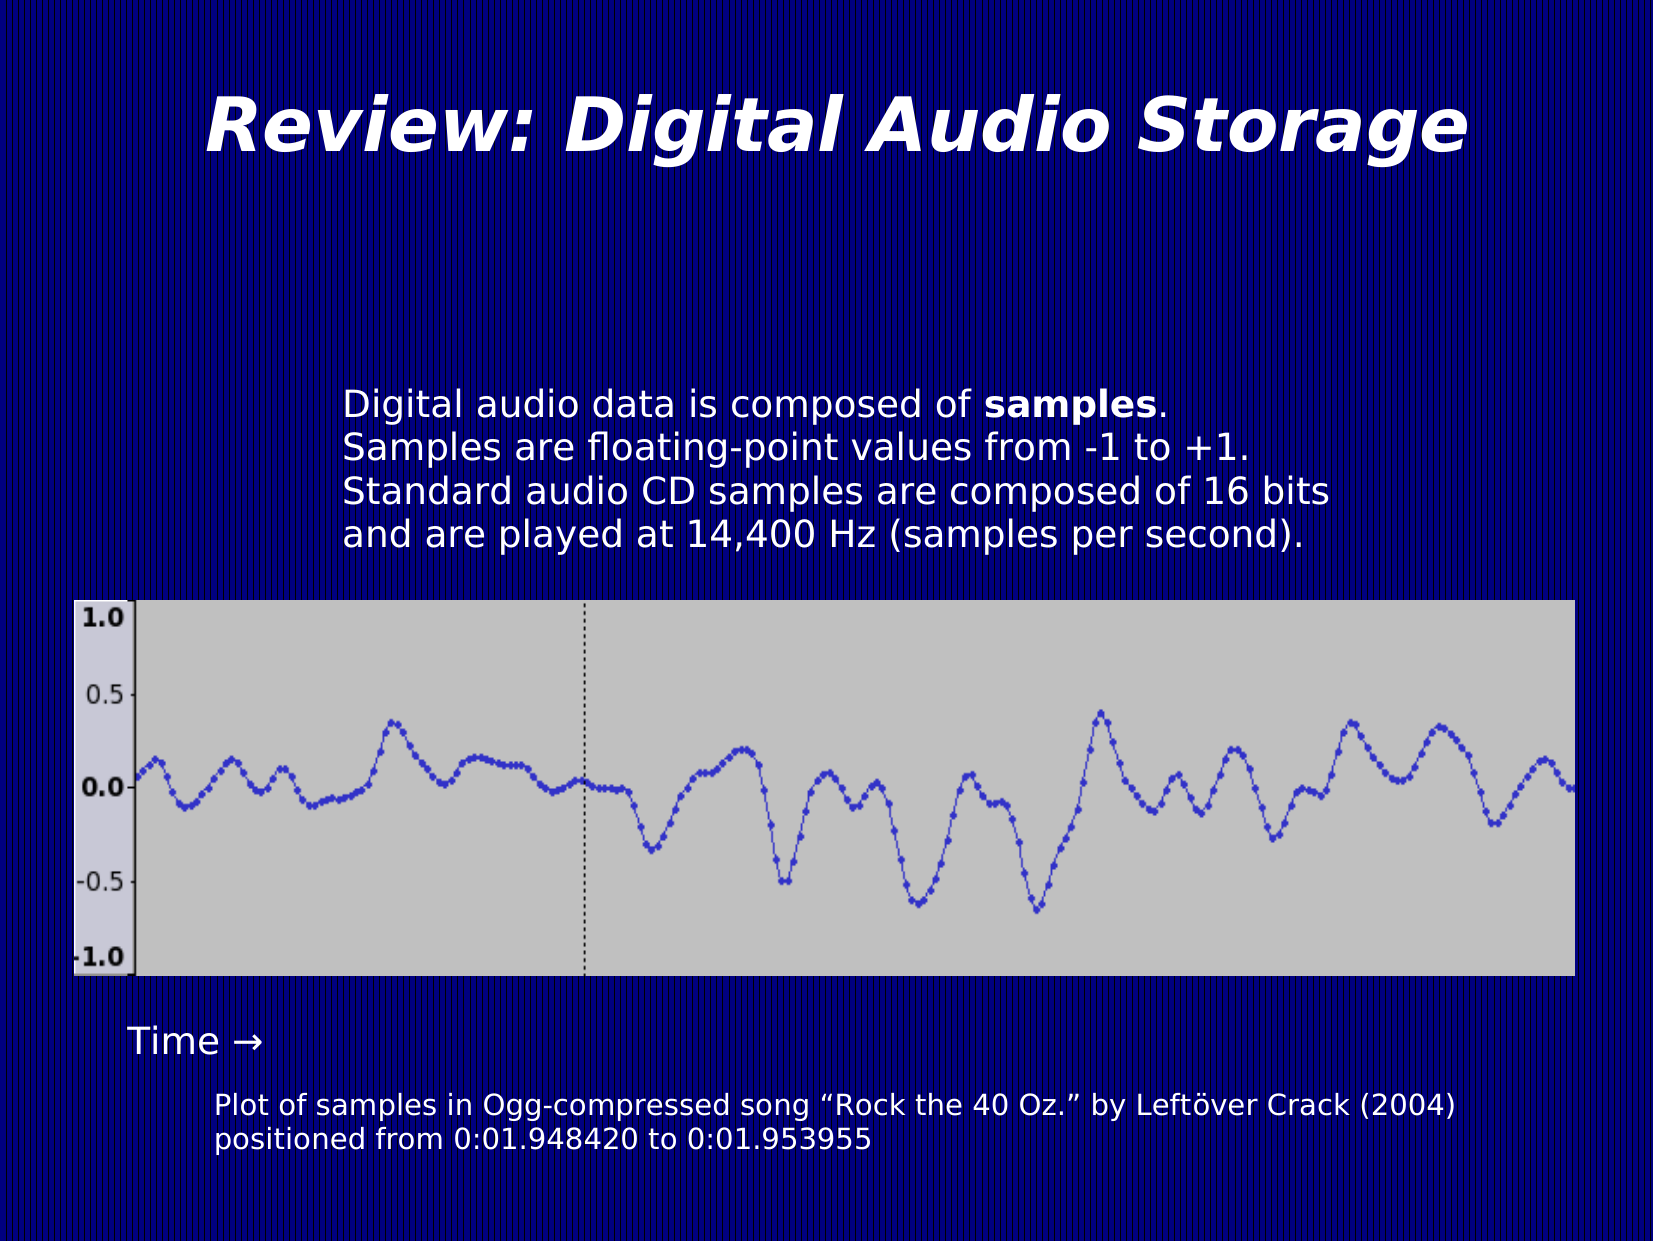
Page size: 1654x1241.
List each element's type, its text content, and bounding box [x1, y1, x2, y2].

text_box Digital audio data is composed of samples. Samples are floating-point values from -1 to +1. Standard audio CD samples are composed of 16 bits and are played at 14,400 Hz (samples per second). [327, 375, 1326, 565]
picture [74, 600, 1575, 976]
text_box Plot of samples in Ogg-compressed song “Rock the 40 Oz.” by Leftöver Crack (2004) positioned from 0:01.948420 to 0:01.953955 [198, 1080, 1501, 1164]
text_box Time → [112, 1012, 277, 1072]
text_box Review: Digital Audio Storage [190, 75, 1462, 178]
